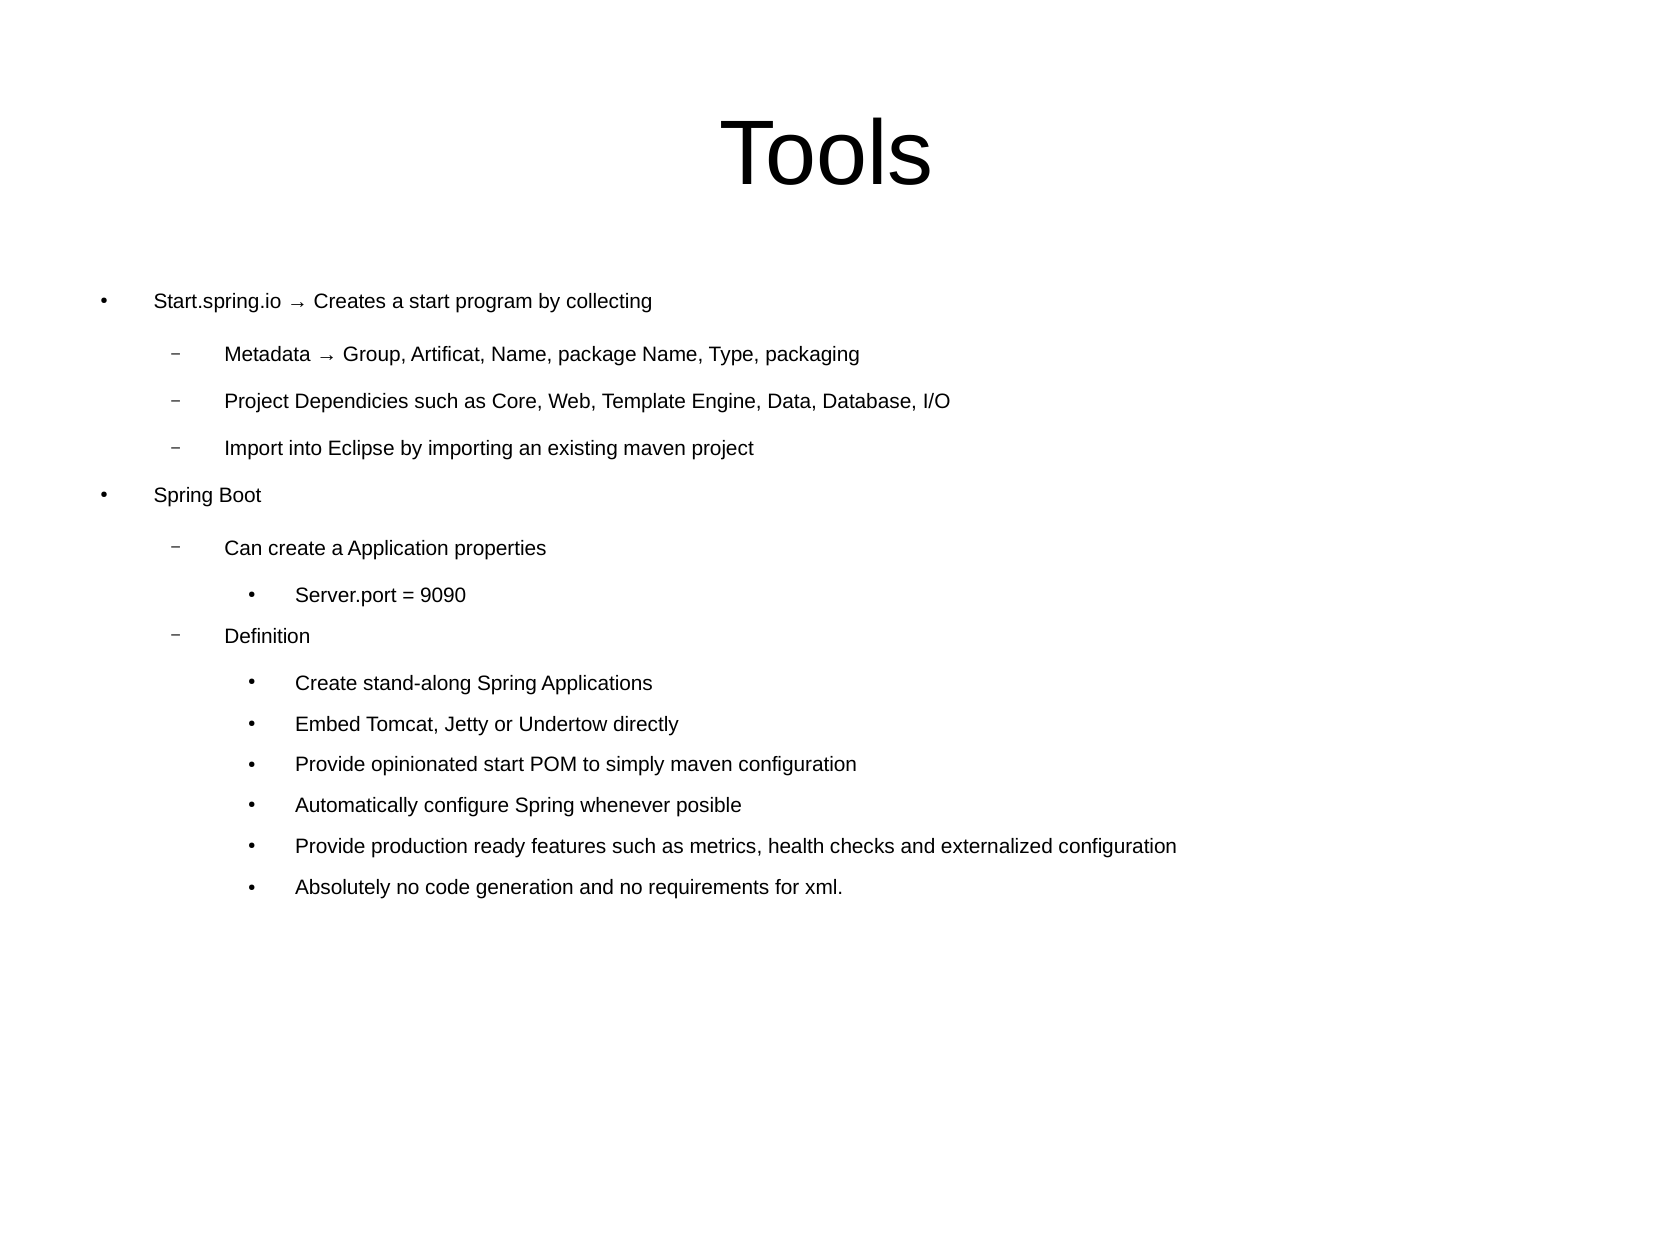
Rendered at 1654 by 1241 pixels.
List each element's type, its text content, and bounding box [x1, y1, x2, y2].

title Tools [82, 49, 1571, 257]
list Start.spring.io → Creates a start program by collecting Metadata → Group, Artificat, Name, package Name, Type, packaging Project Dependicies such as Core, Web, Template Engine, Data, Database, I/O Import into Eclipse by importing an existing maven project Spring Boot Can create a Application properties Server.port = 9090 Definition Create stand-along Spring Applications Embed Tomcat, Jetty or Undertow directly Provide opinionated start POM to simply maven configuration Automatically configure Spring whenever posible Provide production ready features such as metrics, health checks and externalized configuration Absolutely no code generation and no requirements for xml. [82, 290, 1571, 1010]
